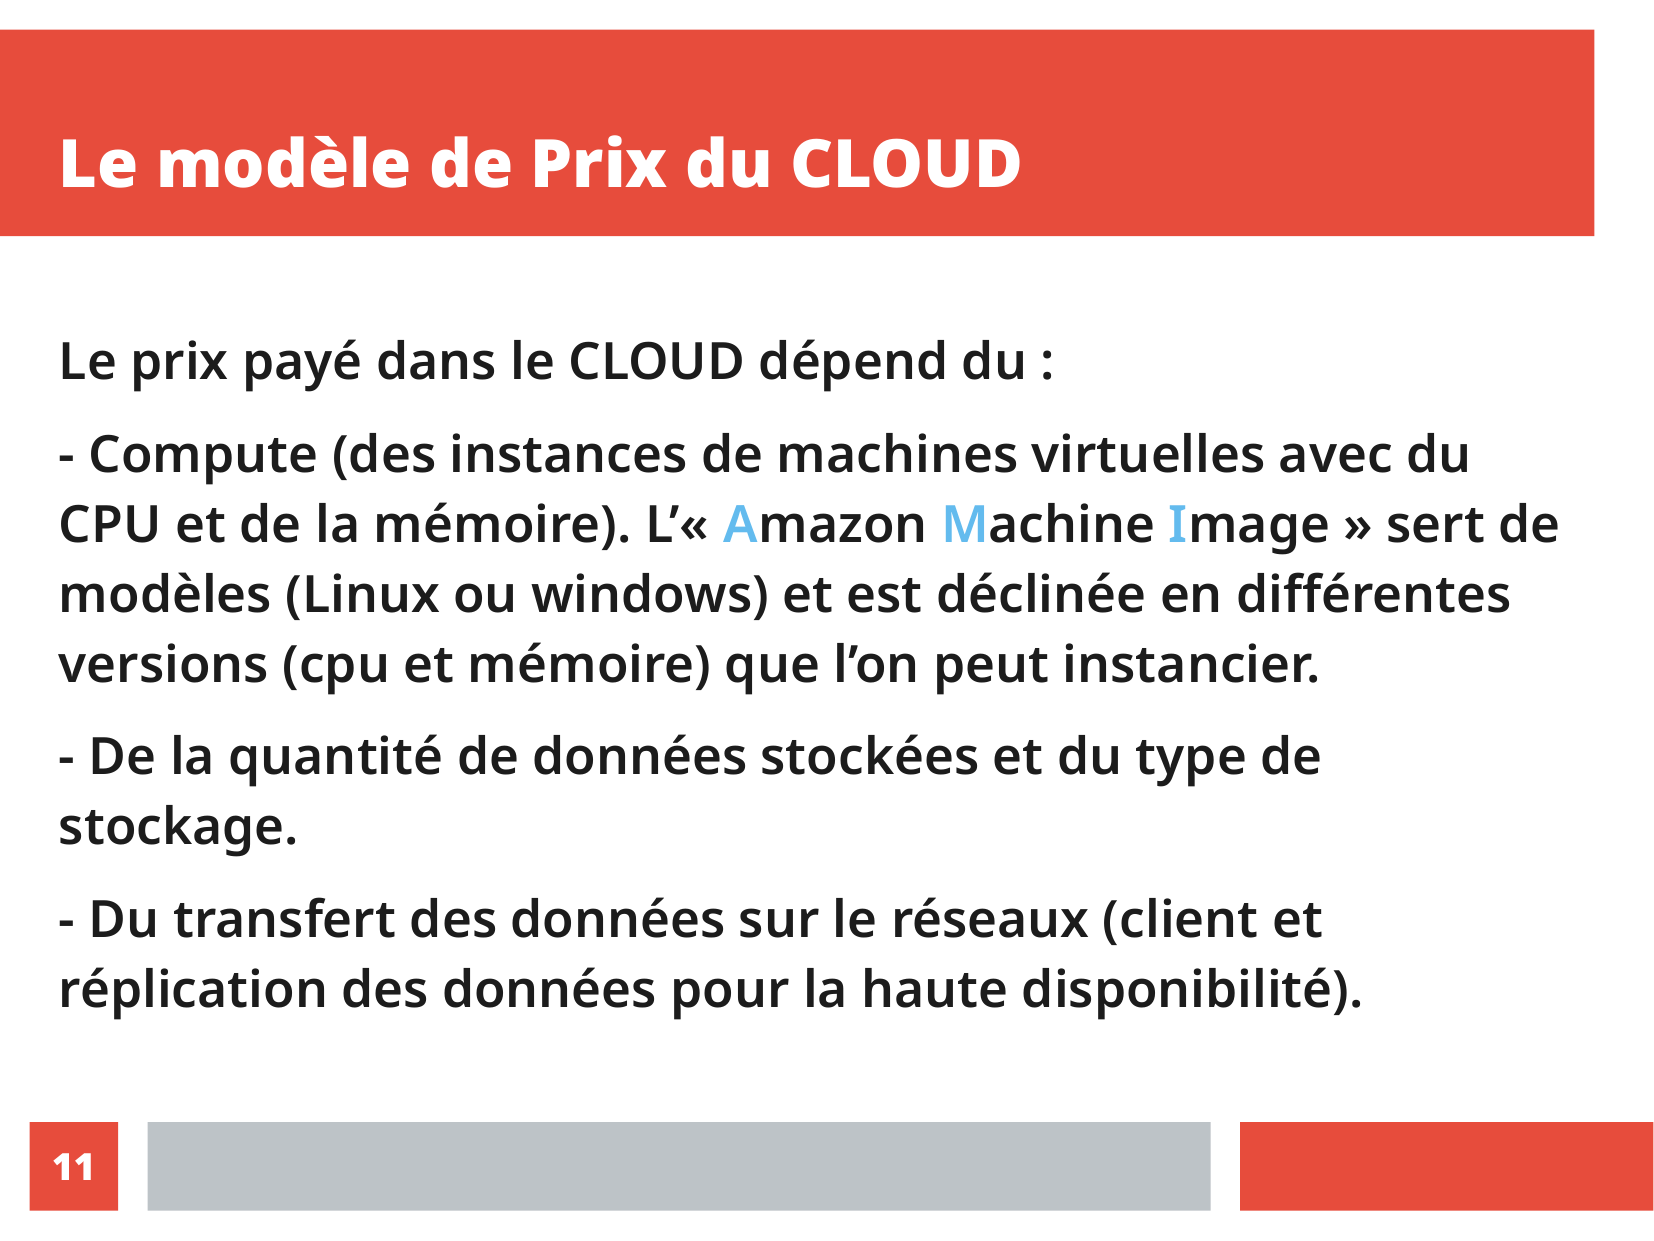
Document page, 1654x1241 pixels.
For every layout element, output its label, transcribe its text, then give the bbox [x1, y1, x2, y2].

list Le prix payé dans le CLOUD dépend du : - Compute (des instances de machines virtuelles avec du CPU et de la mémoire). L’« Amazon Machine Image » sert de modèles (Linux ou windows) et est déclinée en différentes versions (cpu et mémoire) que l’on peut instancier. - De la quantité de données stockées et du type de stockage. - Du transfert des données sur le réseaux (client et réplication des données pour la haute disponibilité). [59, 324, 1565, 1093]
title Le modèle de Prix du CLOUD [59, 59, 1595, 207]
